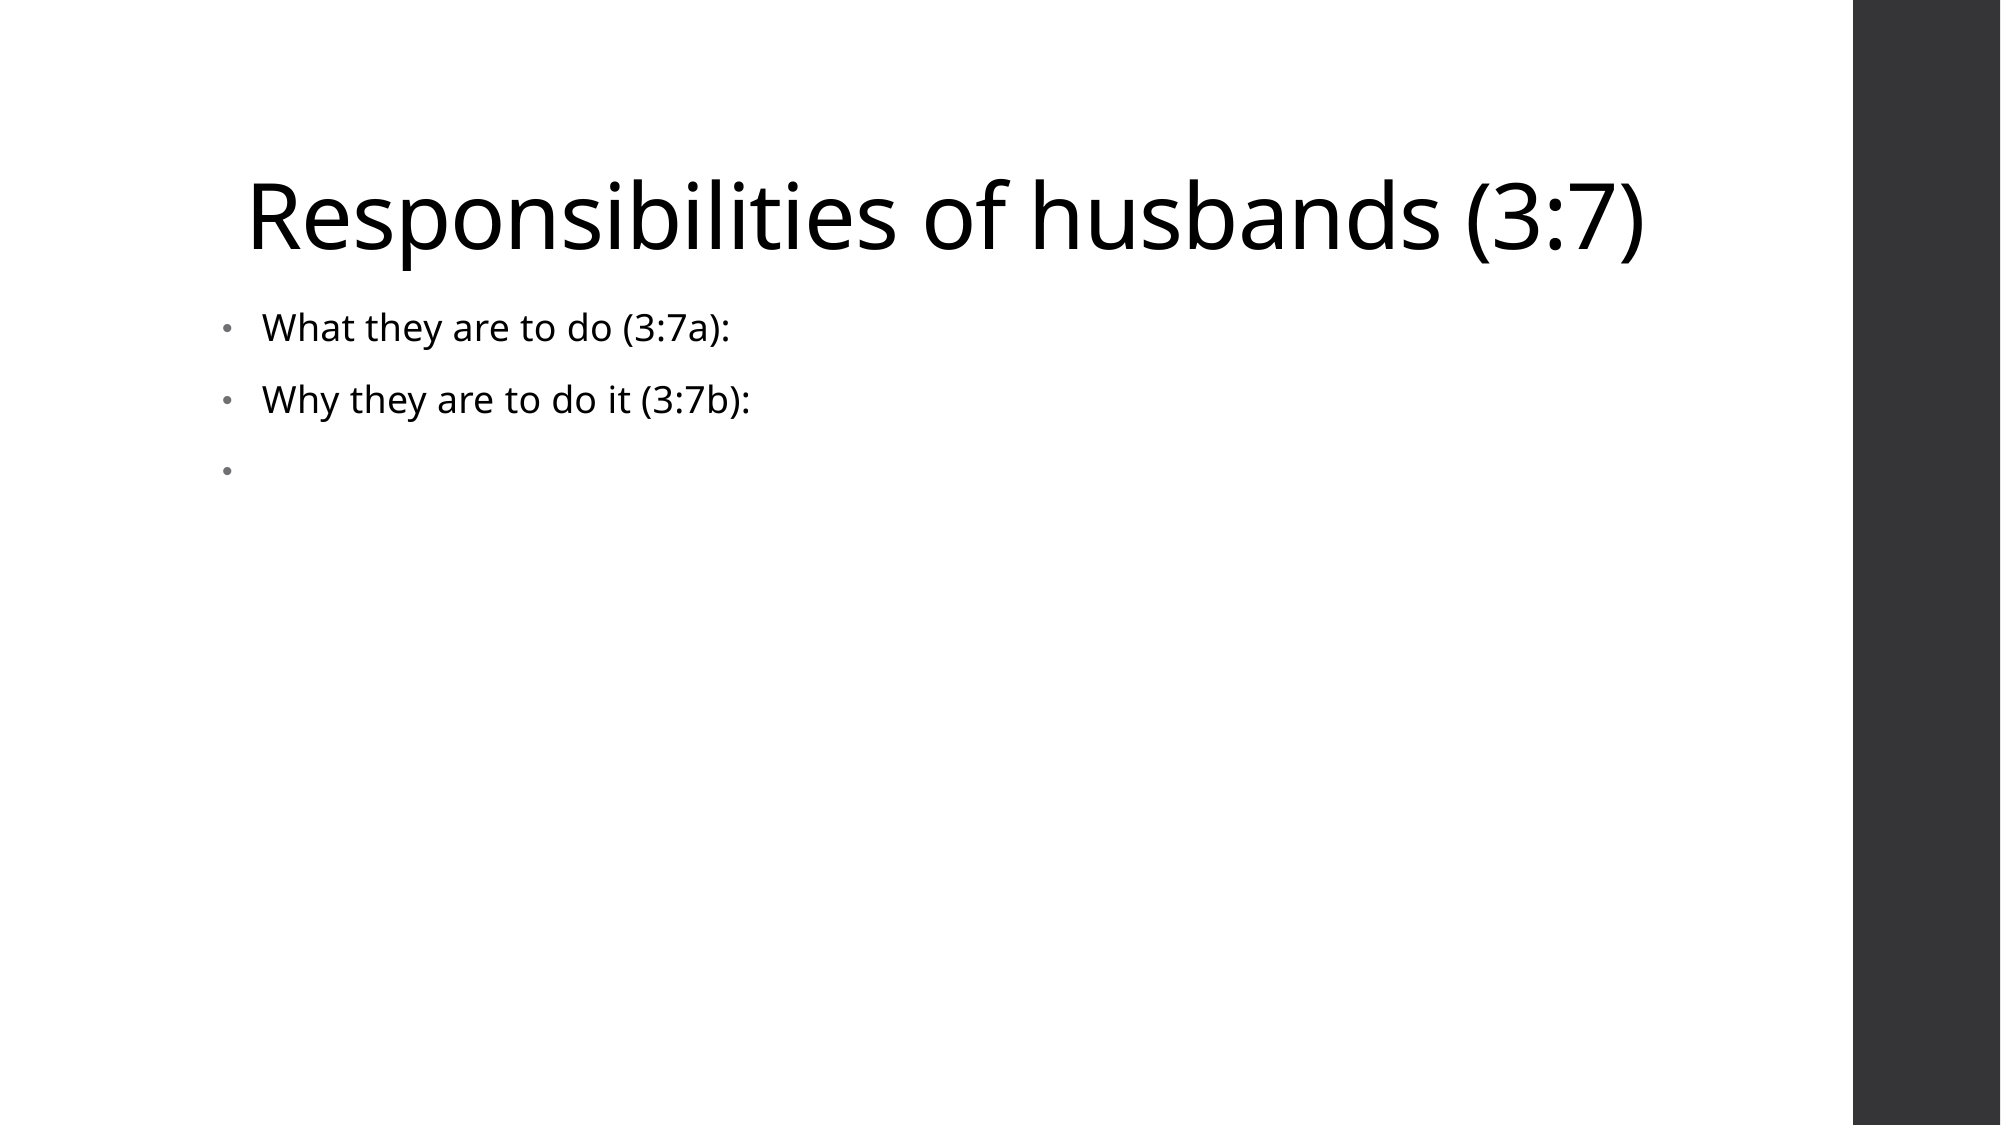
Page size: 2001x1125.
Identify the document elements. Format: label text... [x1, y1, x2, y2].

title Responsibilities of husbands (3:7) [206, 60, 1797, 278]
list What they are to do (3:7a): Why they are to do it (3:7b): [206, 299, 1617, 1014]
